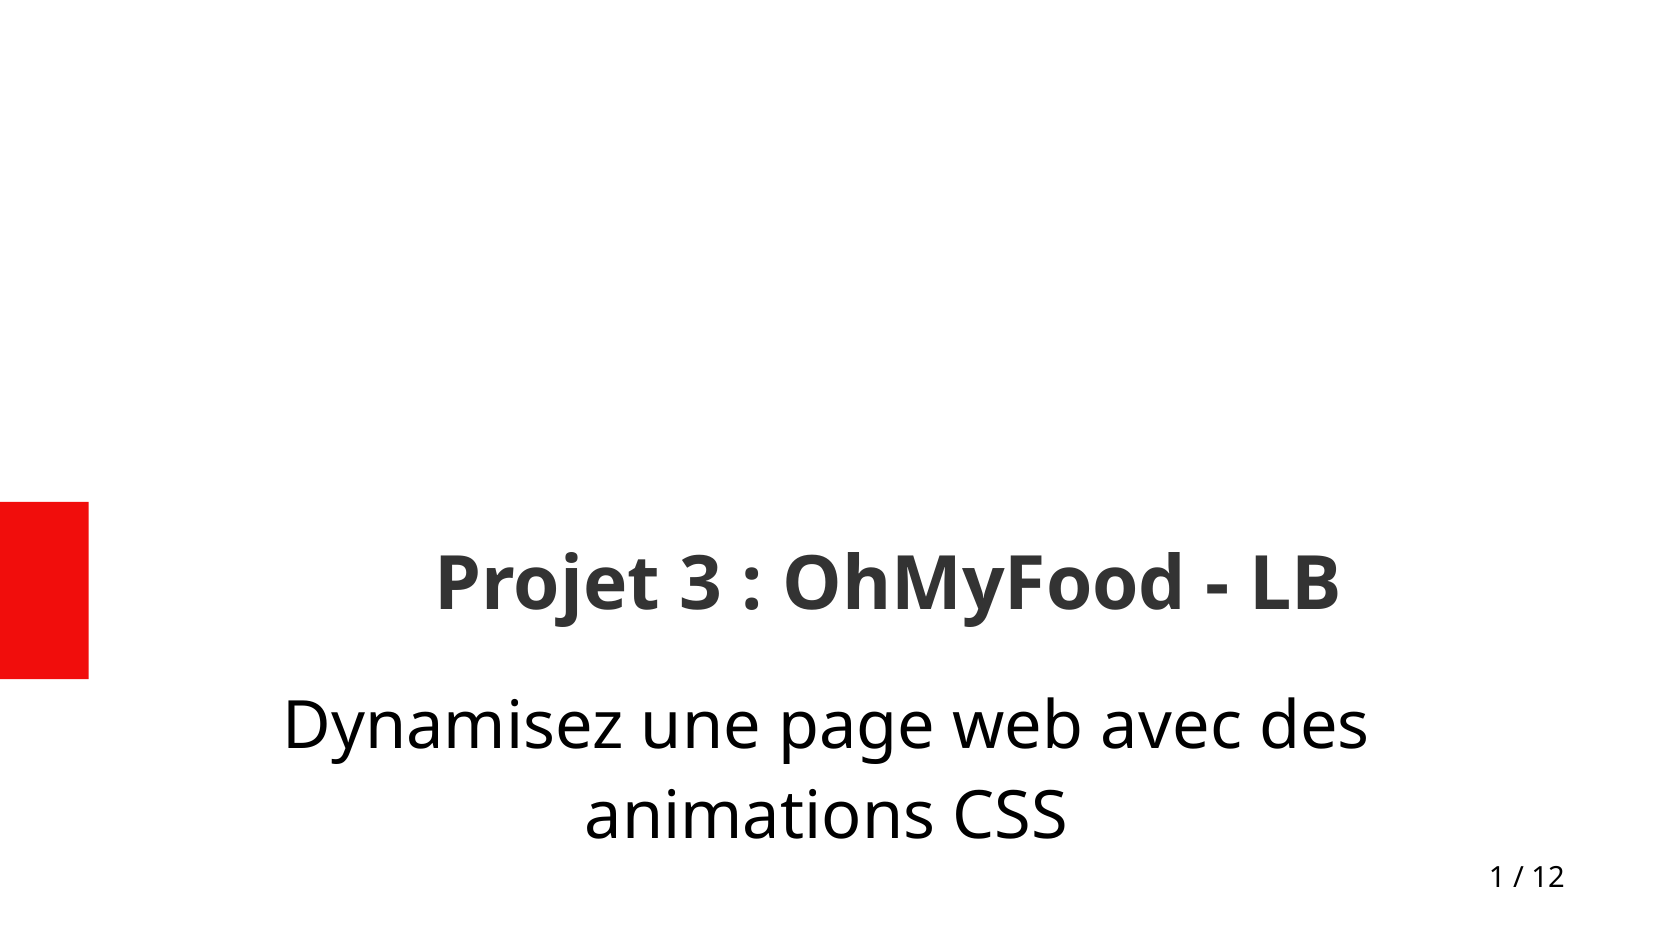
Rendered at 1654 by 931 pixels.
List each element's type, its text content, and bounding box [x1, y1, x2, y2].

title Projet 3 : OhMyFood - LB [434, 492, 1654, 670]
subtitle Dynamisez une page web avec des animations CSS [118, 676, 1536, 859]
